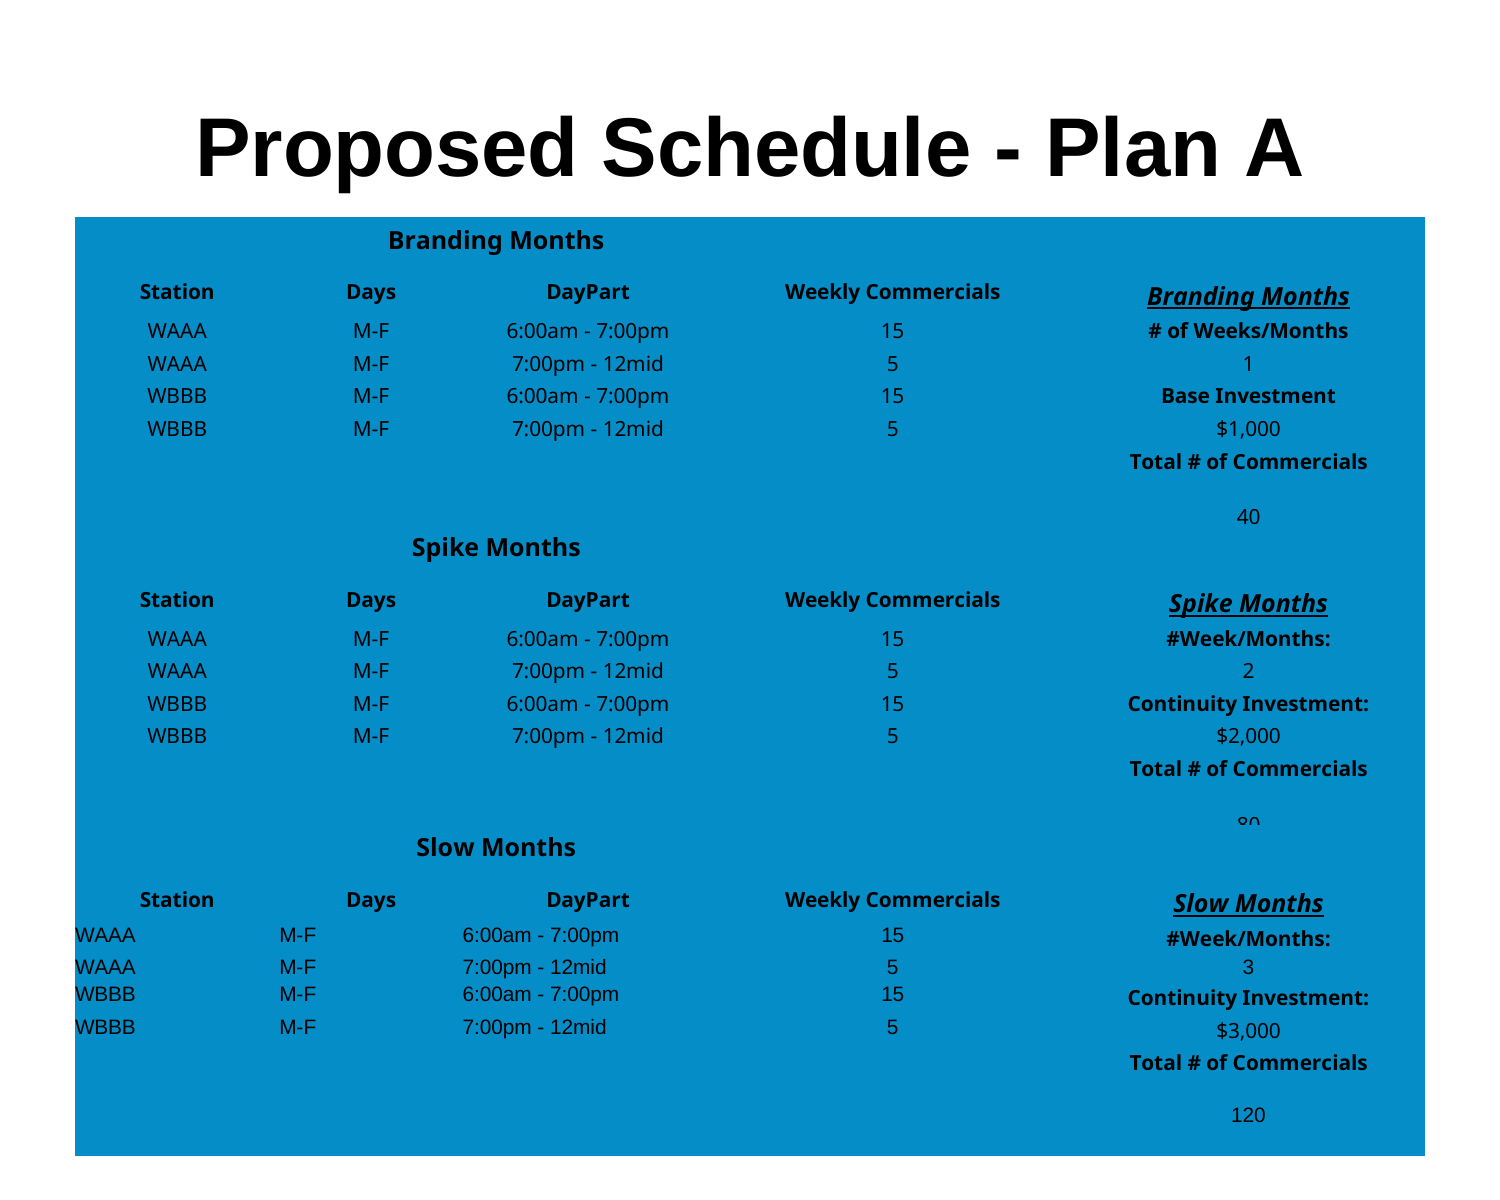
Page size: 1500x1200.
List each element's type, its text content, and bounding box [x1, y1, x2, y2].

table_cell Station [75, 273, 279, 312]
table_cell M-F [279, 378, 463, 410]
table_cell [463, 806, 713, 825]
table_cell 7:00pm - 12mid [463, 953, 713, 979]
table_cell 80 [1251, 818, 1257, 825]
table_cell M-F [279, 345, 463, 378]
table_cell [713, 750, 1072, 806]
table_cell $3,000 [1072, 1012, 1425, 1044]
table_cell WAAA [75, 620, 279, 652]
table_cell [279, 750, 463, 806]
table_cell 7:00pm - 12mid [463, 1012, 713, 1044]
table_cell 5 [713, 953, 1072, 979]
table_cell 7:00pm - 12mid [463, 345, 713, 378]
table_cell 15 [713, 620, 1072, 652]
table_cell [713, 1100, 1072, 1156]
table_cell 5 [713, 718, 1072, 750]
table_cell WBBB [75, 1012, 279, 1044]
table_cell #Week/Months: [1072, 920, 1425, 953]
table_cell M-F [279, 312, 463, 345]
table_cell 15 [713, 312, 1072, 345]
table_cell WBBB [75, 979, 279, 1012]
table_cell 7:00pm - 12mid [463, 410, 713, 443]
table_cell Station [75, 881, 279, 920]
table_cell WAAA [75, 953, 279, 979]
table_cell Total # of Commercials [1072, 443, 1425, 498]
table_header [75, 217, 279, 273]
table_cell M-F [279, 1012, 463, 1044]
table_cell WBBB [75, 718, 279, 750]
table_cell [75, 1044, 279, 1100]
table_cell 6:00am - 7:00pm [463, 920, 713, 953]
table_cell [463, 498, 713, 525]
table_cell M-F [279, 979, 463, 1012]
table_header [1072, 525, 1425, 581]
table_cell [75, 443, 279, 498]
table_cell WAAA [75, 312, 279, 345]
table_cell 5 [713, 652, 1072, 685]
table_cell M-F [279, 652, 463, 685]
table_cell [75, 498, 279, 525]
table_cell [713, 443, 1072, 498]
table_cell Days [279, 273, 463, 312]
table_cell [279, 1100, 463, 1156]
table_header [713, 825, 1072, 881]
table_cell 80 [1072, 806, 1425, 825]
table_header [1072, 217, 1425, 273]
table_cell DayPart [463, 881, 713, 920]
table_header [1072, 825, 1425, 881]
table_cell [279, 498, 463, 525]
table_cell 2 [1072, 652, 1425, 685]
table_cell WAAA [75, 920, 279, 953]
table_cell 6:00am - 7:00pm [463, 979, 713, 1012]
table_cell Slow Months [1072, 881, 1425, 920]
table_cell [463, 1100, 713, 1156]
table_cell M-F [279, 620, 463, 652]
table_header Spike Months [279, 525, 713, 581]
table_cell [75, 1100, 279, 1156]
table_cell WBBB [75, 685, 279, 718]
table_cell Days [279, 881, 463, 920]
table_cell 5 [713, 345, 1072, 378]
table_cell [75, 750, 279, 806]
table_cell M-F [279, 953, 463, 979]
table_cell [75, 806, 279, 825]
table_header [75, 825, 279, 881]
table_cell WBBB [75, 378, 279, 410]
table_cell Continuity Investment: [1072, 685, 1425, 718]
table_cell 1 [1072, 345, 1425, 378]
table_cell Continuity Investment: [1072, 979, 1425, 1012]
table_cell #Week/Months: [1072, 620, 1425, 652]
table_header Slow Months [279, 825, 713, 881]
table_cell 3 [1072, 953, 1425, 979]
table_cell 6:00am - 7:00pm [463, 378, 713, 410]
table_cell [463, 1044, 713, 1100]
table_cell Days [279, 581, 463, 620]
table_cell 7:00pm - 12mid [463, 718, 713, 750]
table_header [75, 525, 279, 581]
table_cell Base Investment [1072, 378, 1425, 410]
table_cell [463, 750, 713, 806]
table_cell Total # of Commercials [1072, 1044, 1425, 1100]
table_cell [713, 806, 1072, 825]
table_cell 5 [713, 410, 1072, 443]
table_cell [279, 806, 463, 825]
table_cell 6:00am - 7:00pm [463, 312, 713, 345]
table_cell Total # of Commercials [1072, 750, 1425, 806]
table_cell Weekly Commercials [713, 581, 1072, 620]
table_cell [279, 1044, 463, 1100]
table_cell M-F [279, 718, 463, 750]
table_cell WBBB [75, 410, 279, 443]
table_cell 120 [1072, 1100, 1425, 1156]
table_cell [279, 443, 463, 498]
table_cell 7:00pm - 12mid [463, 652, 713, 685]
table_cell $1,000 [1072, 410, 1425, 443]
table_cell DayPart [463, 273, 713, 312]
table_cell Branding Months [1072, 273, 1425, 312]
table_cell 5 [713, 1012, 1072, 1044]
table_header [713, 217, 1072, 273]
table_cell DayPart [463, 581, 713, 620]
table_cell [463, 443, 713, 498]
table_cell 15 [713, 979, 1072, 1012]
table_cell 6:00am - 7:00pm [463, 685, 713, 718]
table_cell Weekly Commercials [713, 881, 1072, 920]
table_cell 15 [713, 378, 1072, 410]
table_cell M-F [279, 920, 463, 953]
table_cell M-F [279, 410, 463, 443]
table_cell 15 [713, 920, 1072, 953]
table_cell $2,000 [1072, 718, 1425, 750]
table_cell Spike Months [1072, 581, 1425, 620]
table_cell [713, 498, 1072, 525]
table_cell 40 [1072, 498, 1425, 525]
table_cell WAAA [75, 652, 279, 685]
table_header Branding Months [279, 217, 713, 273]
table_cell 6:00am - 7:00pm [463, 620, 713, 652]
title Proposed Schedule - Plan A [113, 78, 1387, 194]
table_cell M-F [279, 685, 463, 718]
table_cell WAAA [75, 345, 279, 378]
table_cell Weekly Commercials [713, 273, 1072, 312]
table_cell [713, 1044, 1072, 1100]
table_cell # of Weeks/Months [1072, 312, 1425, 345]
table_cell Station [75, 581, 279, 620]
table_header [713, 525, 1072, 581]
table_cell 15 [713, 685, 1072, 718]
